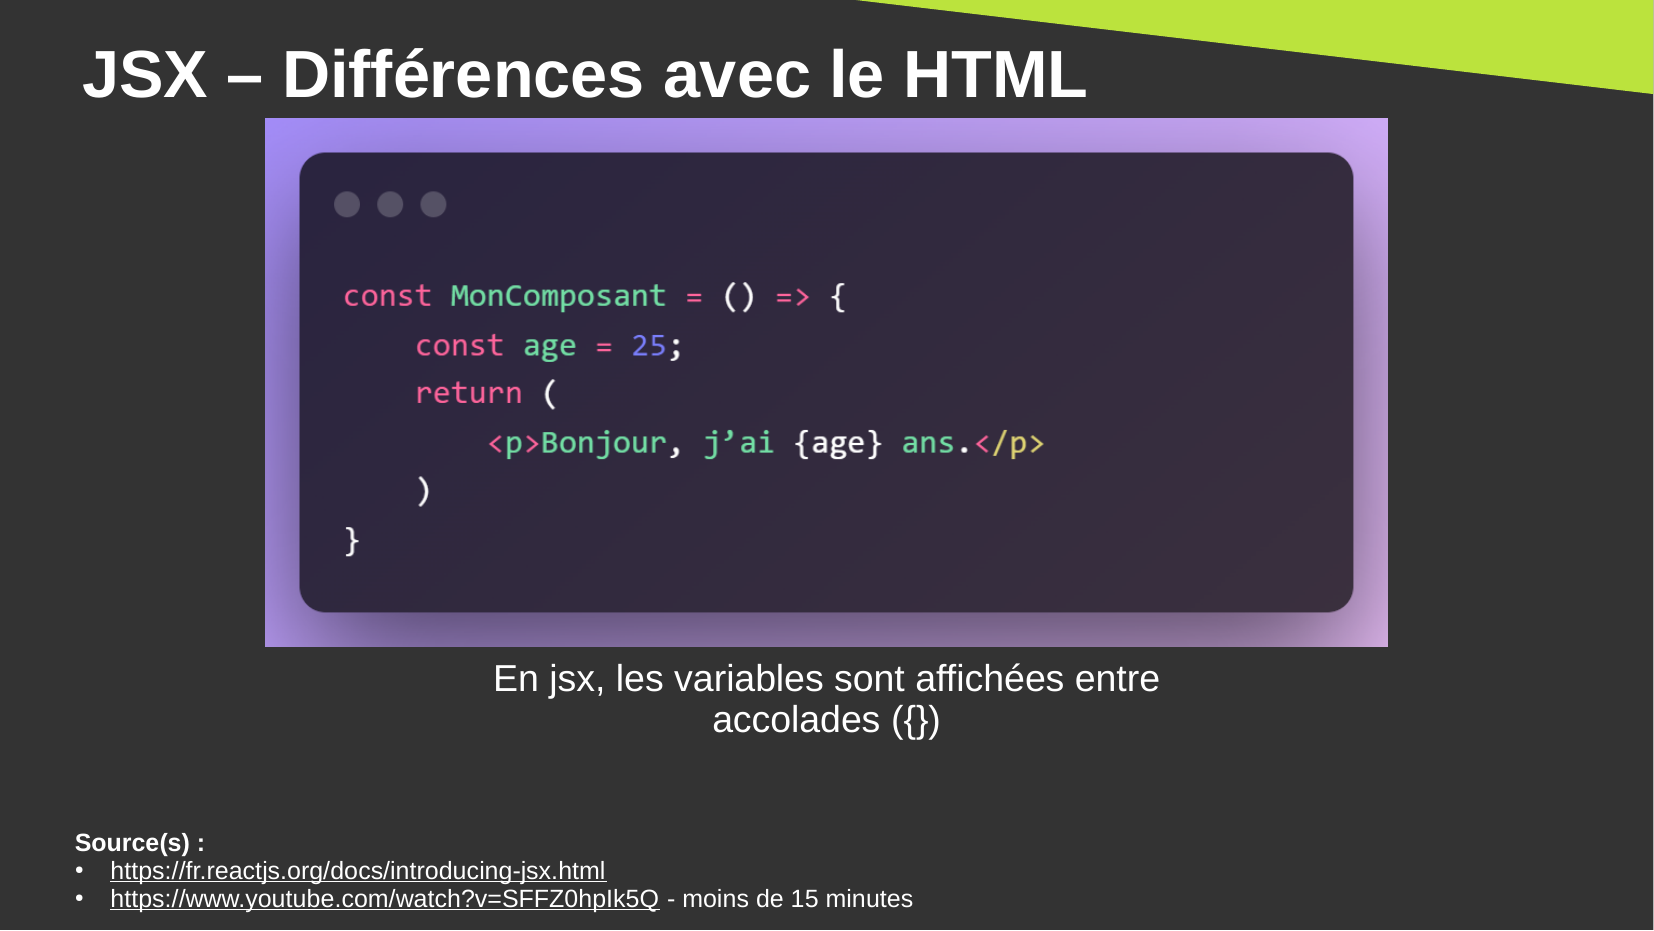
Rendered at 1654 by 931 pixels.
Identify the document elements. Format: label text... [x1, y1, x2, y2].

picture [265, 118, 1388, 647]
title JSX – Différences avec le HTML [82, 37, 1571, 112]
text_box En jsx, les variables sont affichées entre accolades ({}) [419, 649, 1235, 792]
text_box Source(s) : https://fr.reactjs.org/docs/introducing-jsx.html https://www.youtube.com/watch?v=SFFZ0hpIk5Q - moins de 15 minutes [60, 821, 1546, 921]
text_box [855, 0, 1654, 95]
